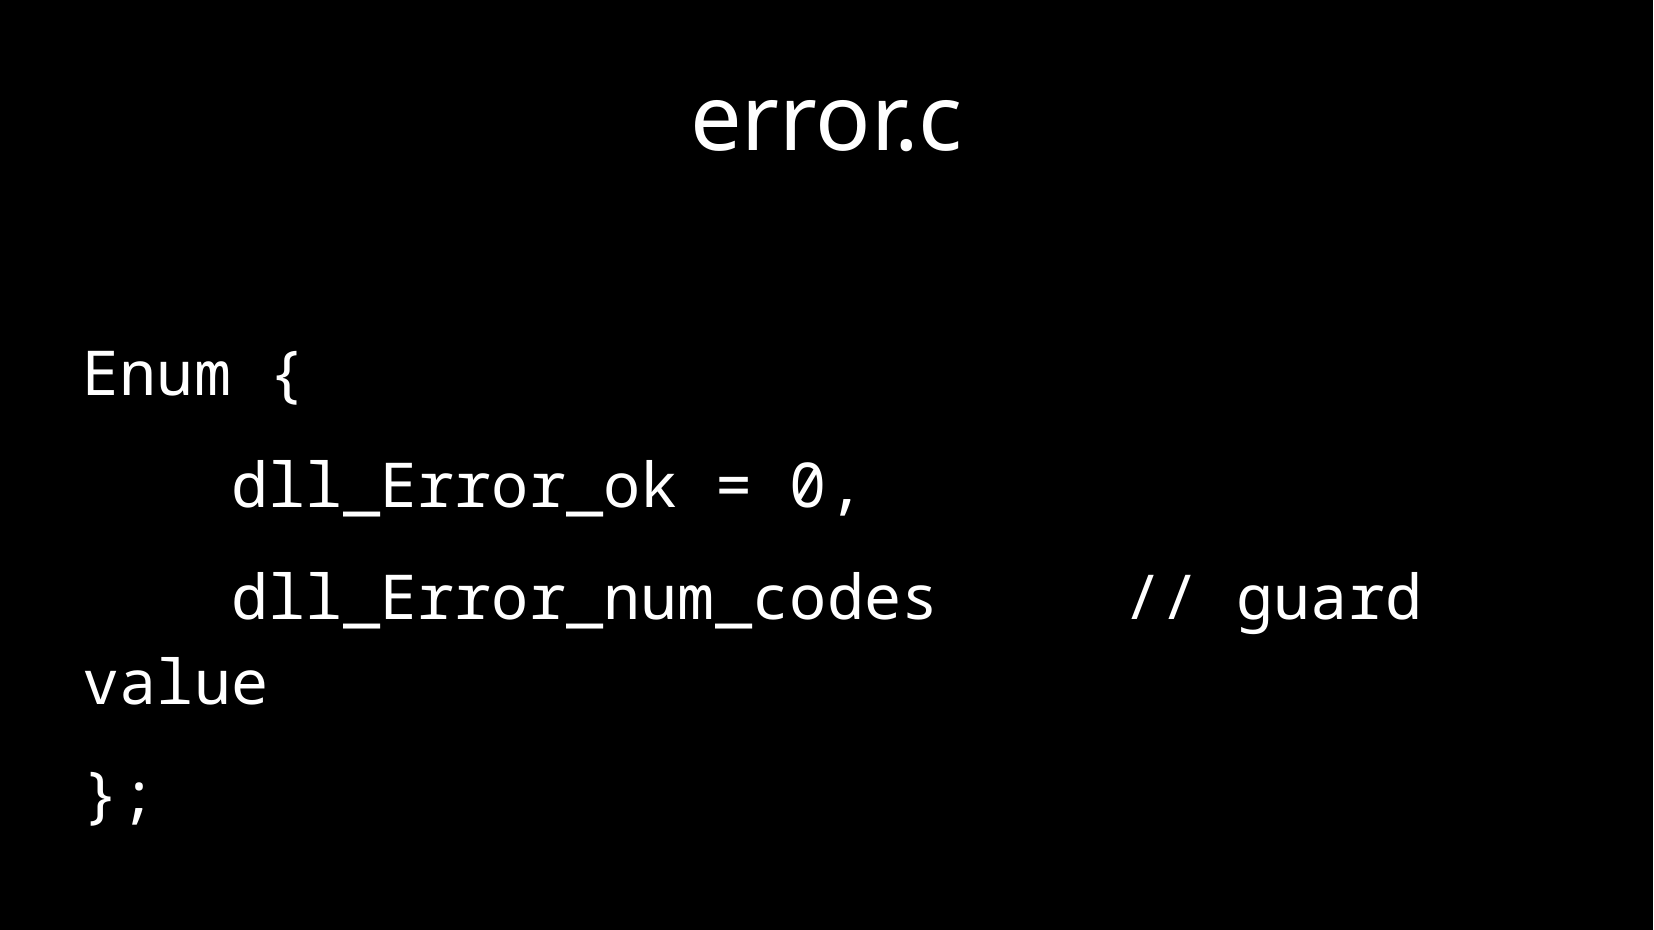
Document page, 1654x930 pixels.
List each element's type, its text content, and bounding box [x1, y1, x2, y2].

title error.c [82, 37, 1571, 193]
list Enum { dll_Error_ok = 0, dll_Error_num_codes // guard value }; [82, 217, 1571, 841]
